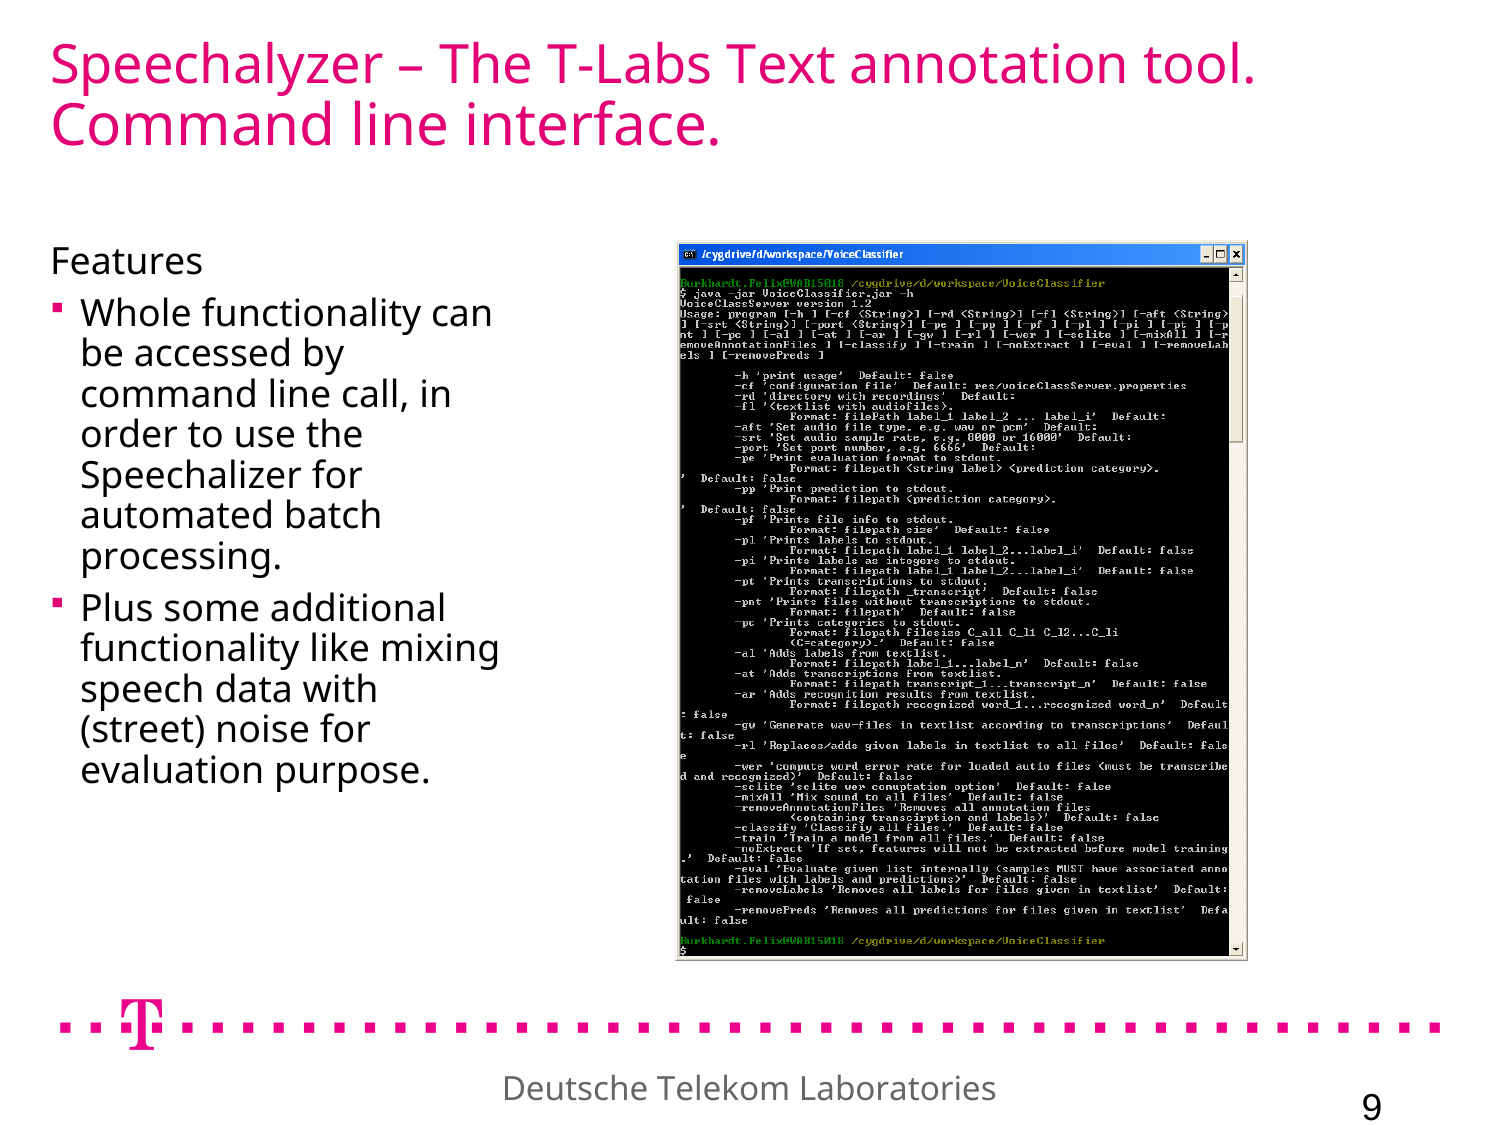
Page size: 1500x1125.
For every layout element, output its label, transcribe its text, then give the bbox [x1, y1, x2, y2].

picture [675, 240, 1248, 961]
text_box Features Whole functionality can be accessed by command line call, in order to use the Speechalizer for automated batch processing. Plus some additional functionality like mixing speech data with (street) noise for evaluation purpose. [50, 241, 507, 976]
title Speechalyzer – The T-Labs Text annotation tool. Command line interface. [50, 36, 1450, 228]
picture [50, 975, 1450, 1075]
